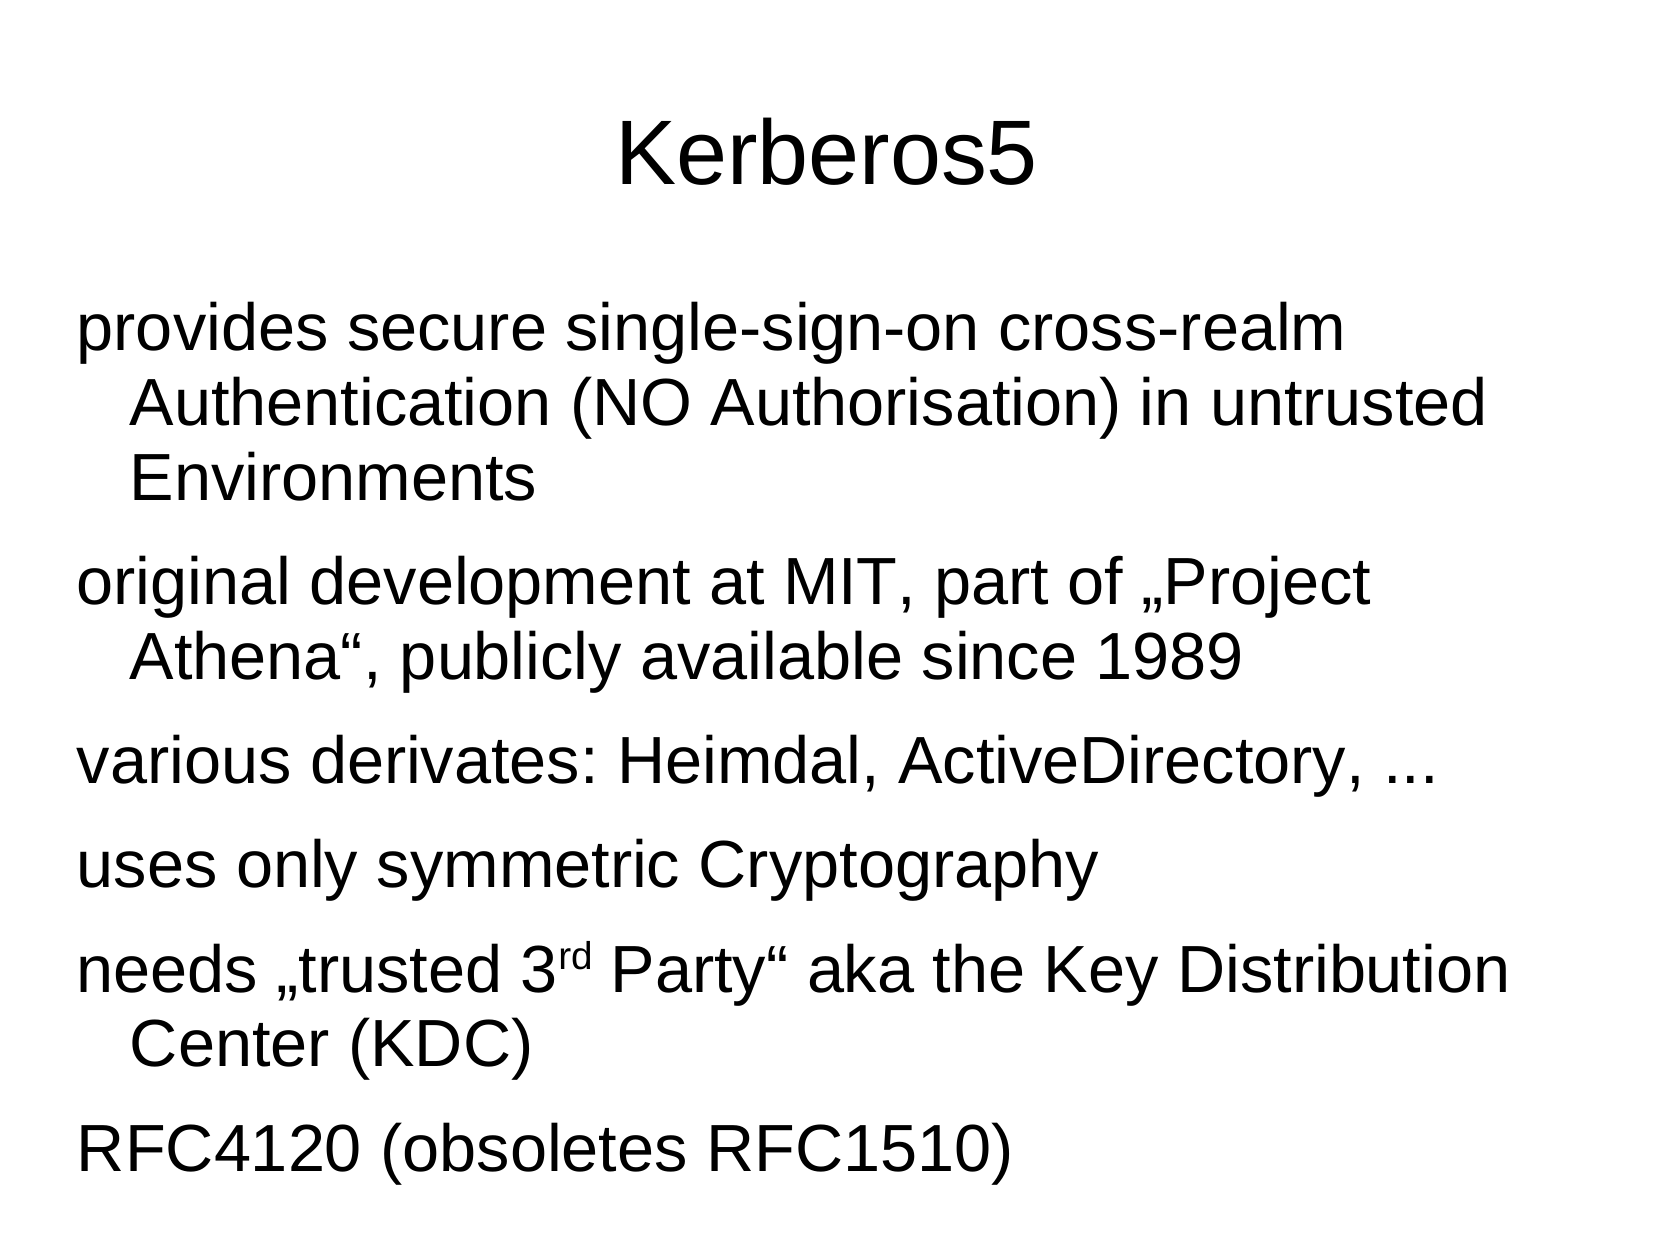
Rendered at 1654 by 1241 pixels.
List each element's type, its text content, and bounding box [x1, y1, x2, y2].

list provides secure single-sign-on cross-realm Authentication (NO Authorisation) in untrusted Environments original development at MIT, part of „Project Athena“, publicly available since 1989 various derivates: Heimdal, ActiveDirectory, ... uses only symmetric Cryptography needs „trusted 3rd Party“ aka the Key Distribution Center (KDC) RFC4120 (obsoletes RFC1510) [59, 290, 1625, 1189]
title Kerberos5 [82, 49, 1571, 257]
